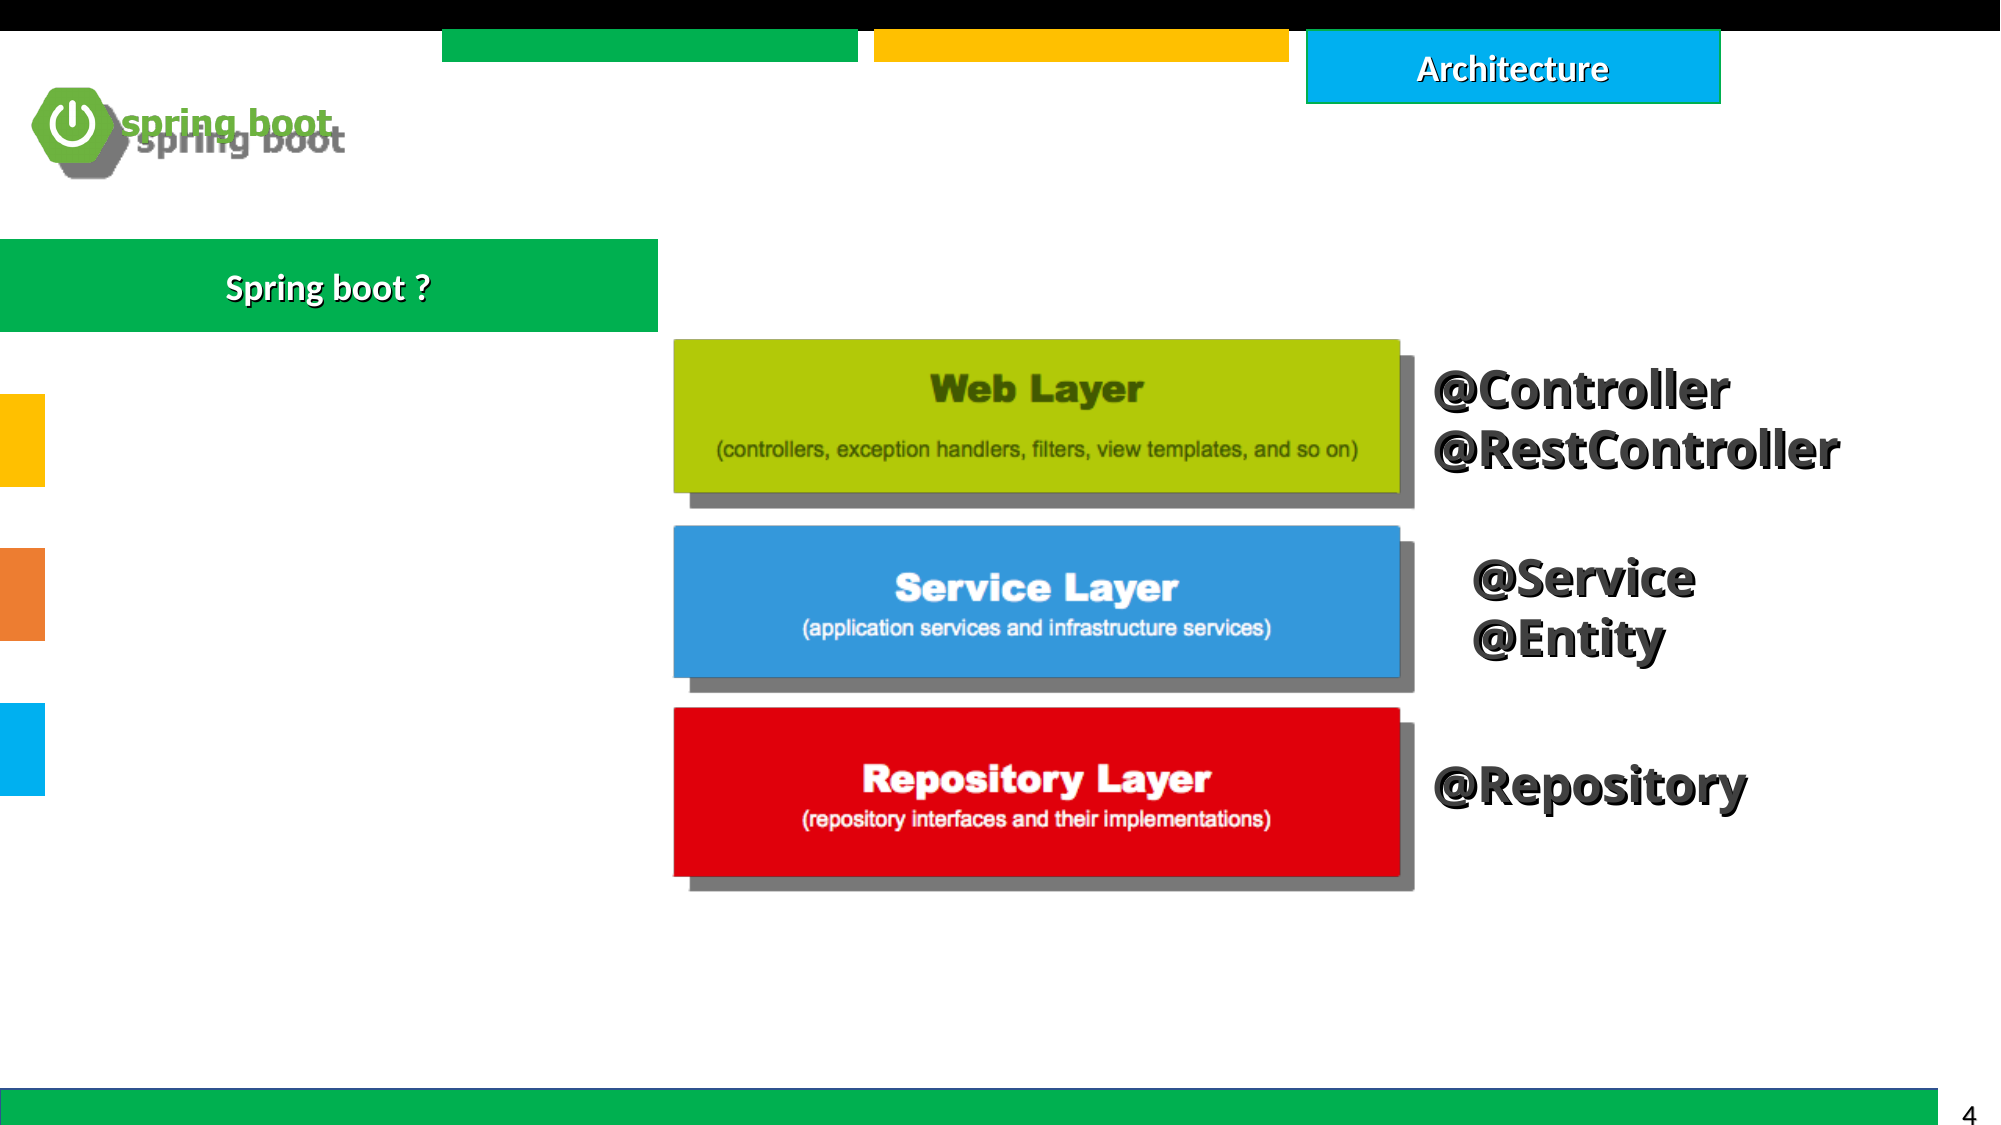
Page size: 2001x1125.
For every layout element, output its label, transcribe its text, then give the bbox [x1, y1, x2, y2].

text_box @Repository [1418, 745, 1762, 820]
text_box Spring boot ? [0, 240, 657, 331]
text_box Architecture [1307, 30, 1720, 103]
text_box [0, 549, 44, 640]
text_box 4 [1939, 1089, 2000, 1125]
text_box [0, 0, 2000, 61]
text_box [0, 704, 44, 795]
text_box [0, 1089, 1939, 1125]
picture [657, 324, 1416, 888]
text_box @Controller @RestController [1418, 349, 1854, 484]
text_box @Service @Entity [1456, 538, 1710, 673]
picture [21, 60, 343, 199]
text_box [0, 395, 44, 486]
